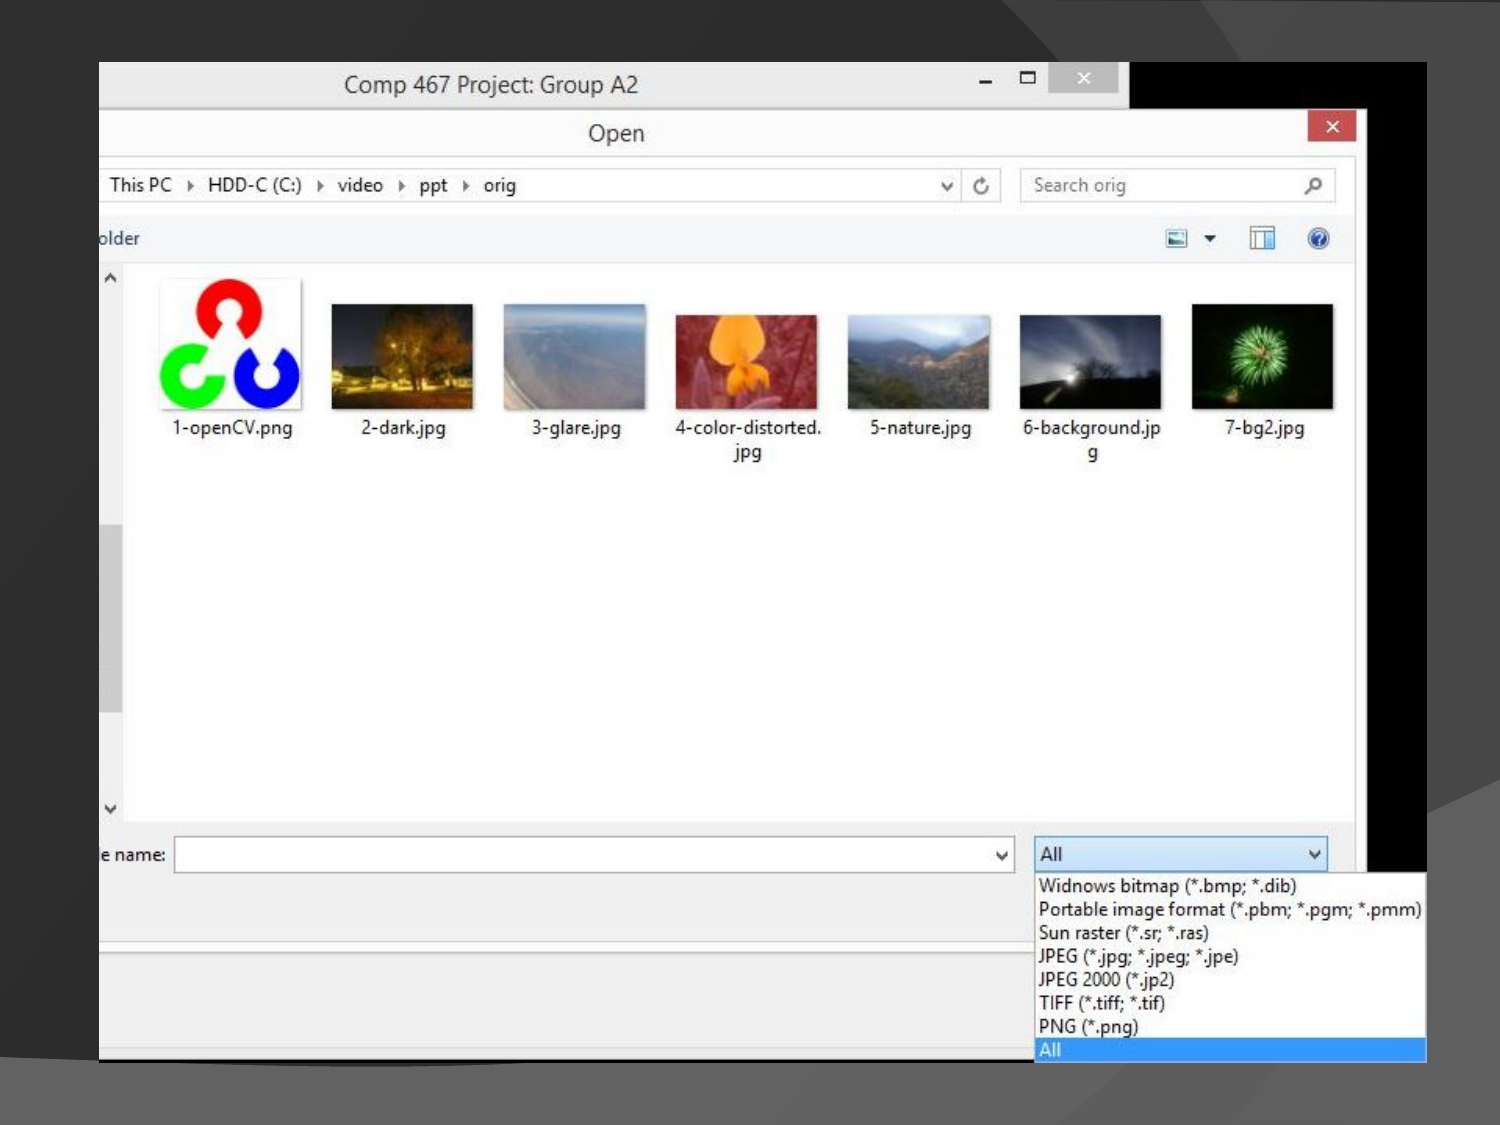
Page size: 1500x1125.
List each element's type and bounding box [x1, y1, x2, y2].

picture [99, 62, 1427, 1063]
